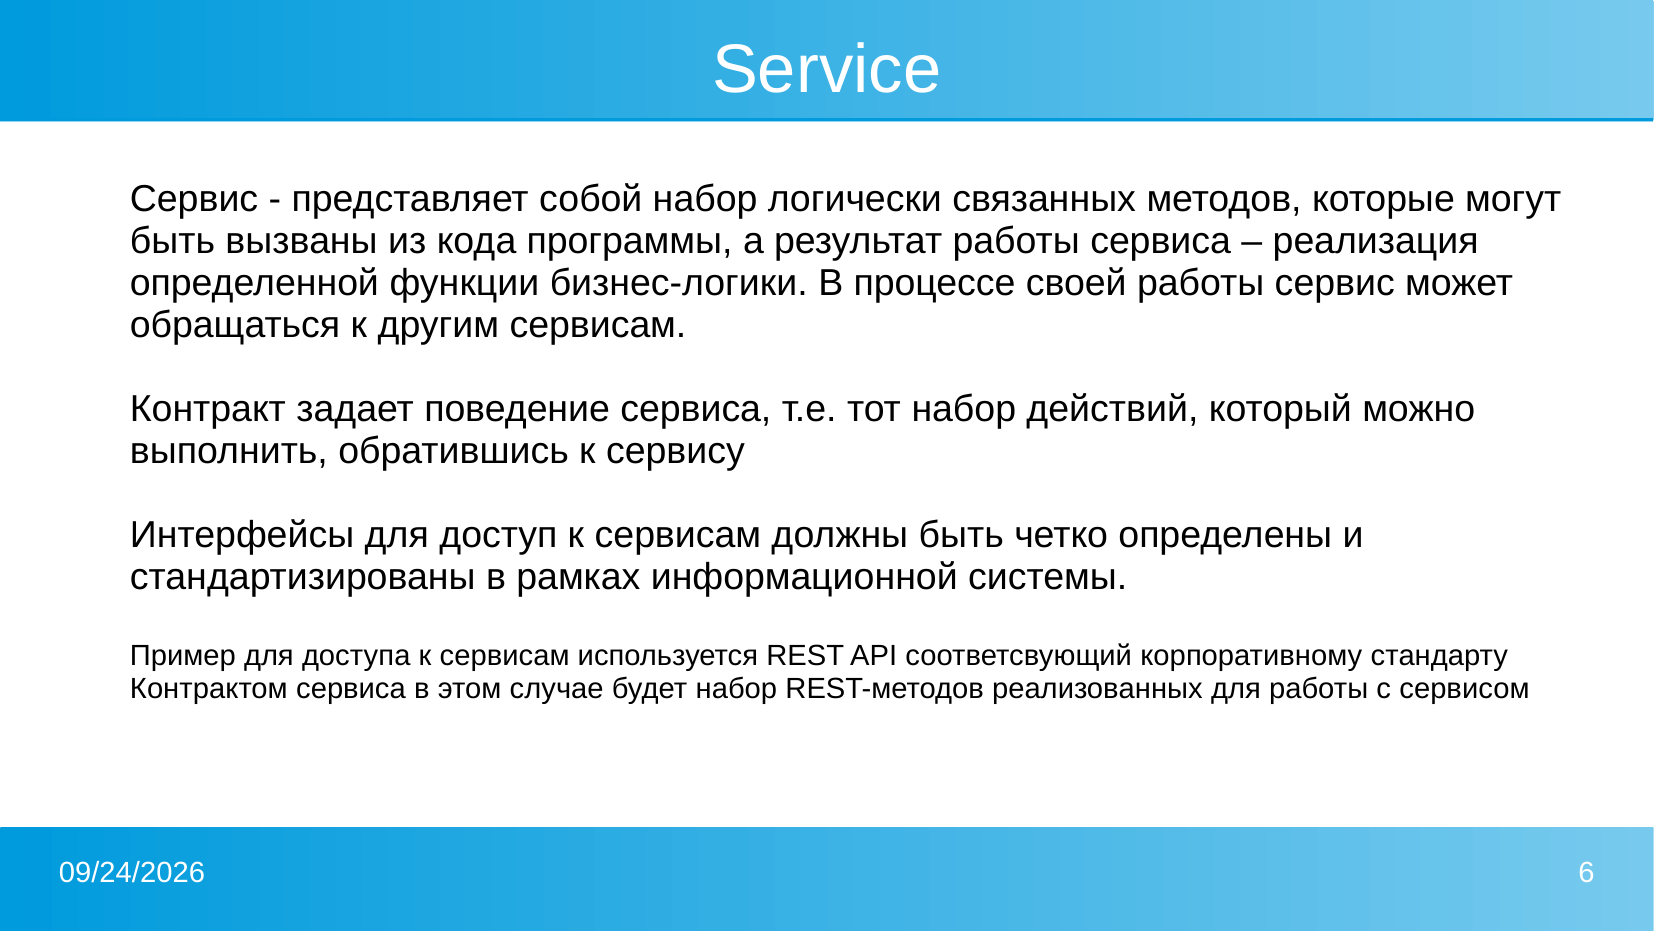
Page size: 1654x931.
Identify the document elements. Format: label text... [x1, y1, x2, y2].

list Сервис - представляет собой набор логически связанных методов, которые могут быть вызваны из кода программы, а результат работы сервиса – реализация определенной функции бизнес-логики. В процессе своей работы сервис может обращаться к другим сервисам. Контракт задает поведение сервиса, т.е. тот набор действий, который можно выполнить, обратившись к сервису Интерфейсы для доступ к сервисам должны быть четко определены и стандартизированы в рамках информационной системы. Пример для доступа к сервисам используется REST API соответсвующий корпоративному стандарту Контрактом сервиса в этом случае будет набор REST-методов реализованных для работы с сервисом [59, 177, 1595, 768]
title Service [59, 29, 1595, 108]
